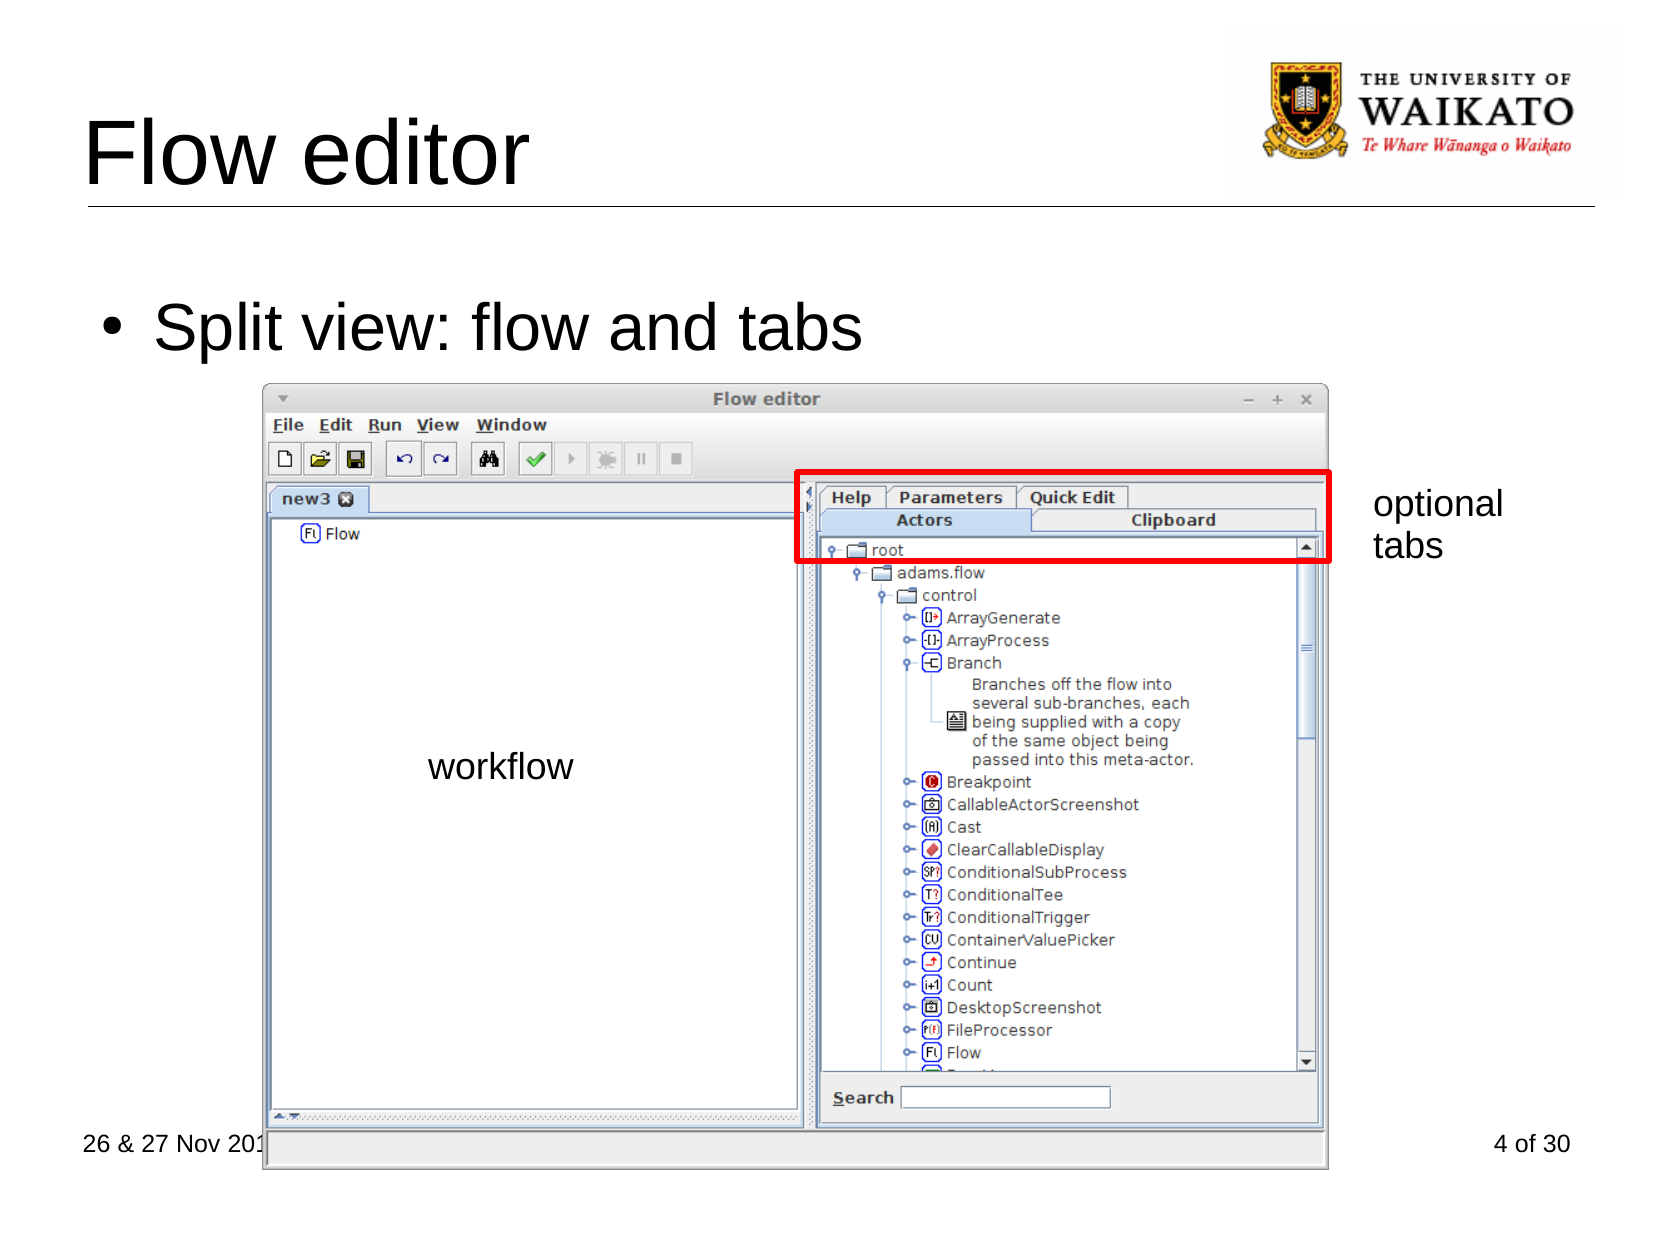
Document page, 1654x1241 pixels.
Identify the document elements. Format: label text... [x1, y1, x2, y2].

picture [800, 475, 1326, 558]
text_box optional tabs [1358, 474, 1565, 616]
picture [262, 383, 1329, 1170]
title Flow editor [82, 49, 1571, 257]
picture [1228, 24, 1619, 201]
text_box workflow [413, 738, 589, 796]
list Split view: flow and tabs [82, 290, 1571, 1010]
